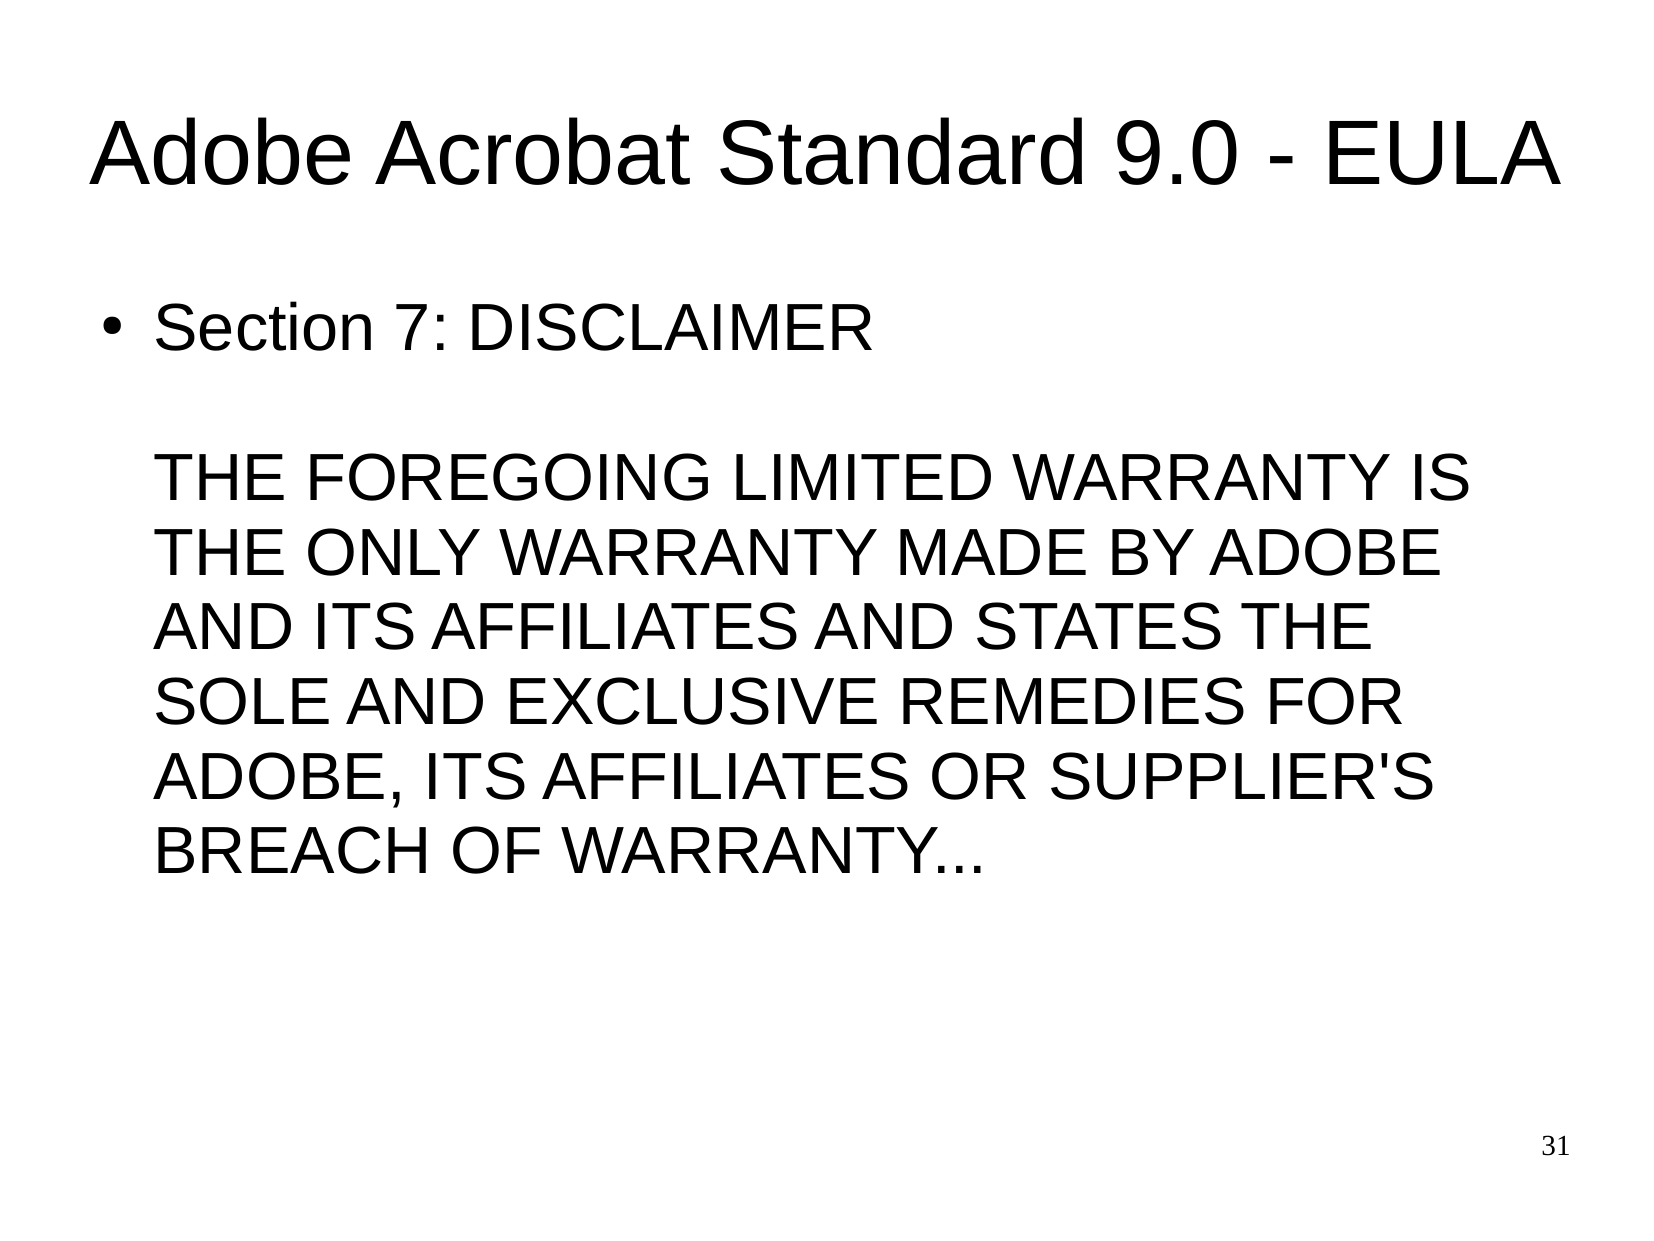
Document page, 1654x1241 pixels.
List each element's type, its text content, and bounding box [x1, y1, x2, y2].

title Adobe Acrobat Standard 9.0 - EULA [82, 49, 1571, 257]
list Section 7: DISCLAIMER THE FOREGOING LIMITED WARRANTY IS THE ONLY WARRANTY MADE BY ADOBE AND ITS AFFILIATES AND STATES THE SOLE AND EXCLUSIVE REMEDIES FOR ADOBE, ITS AFFILIATES OR SUPPLIER'S BREACH OF WARRANTY... [82, 290, 1571, 1094]
